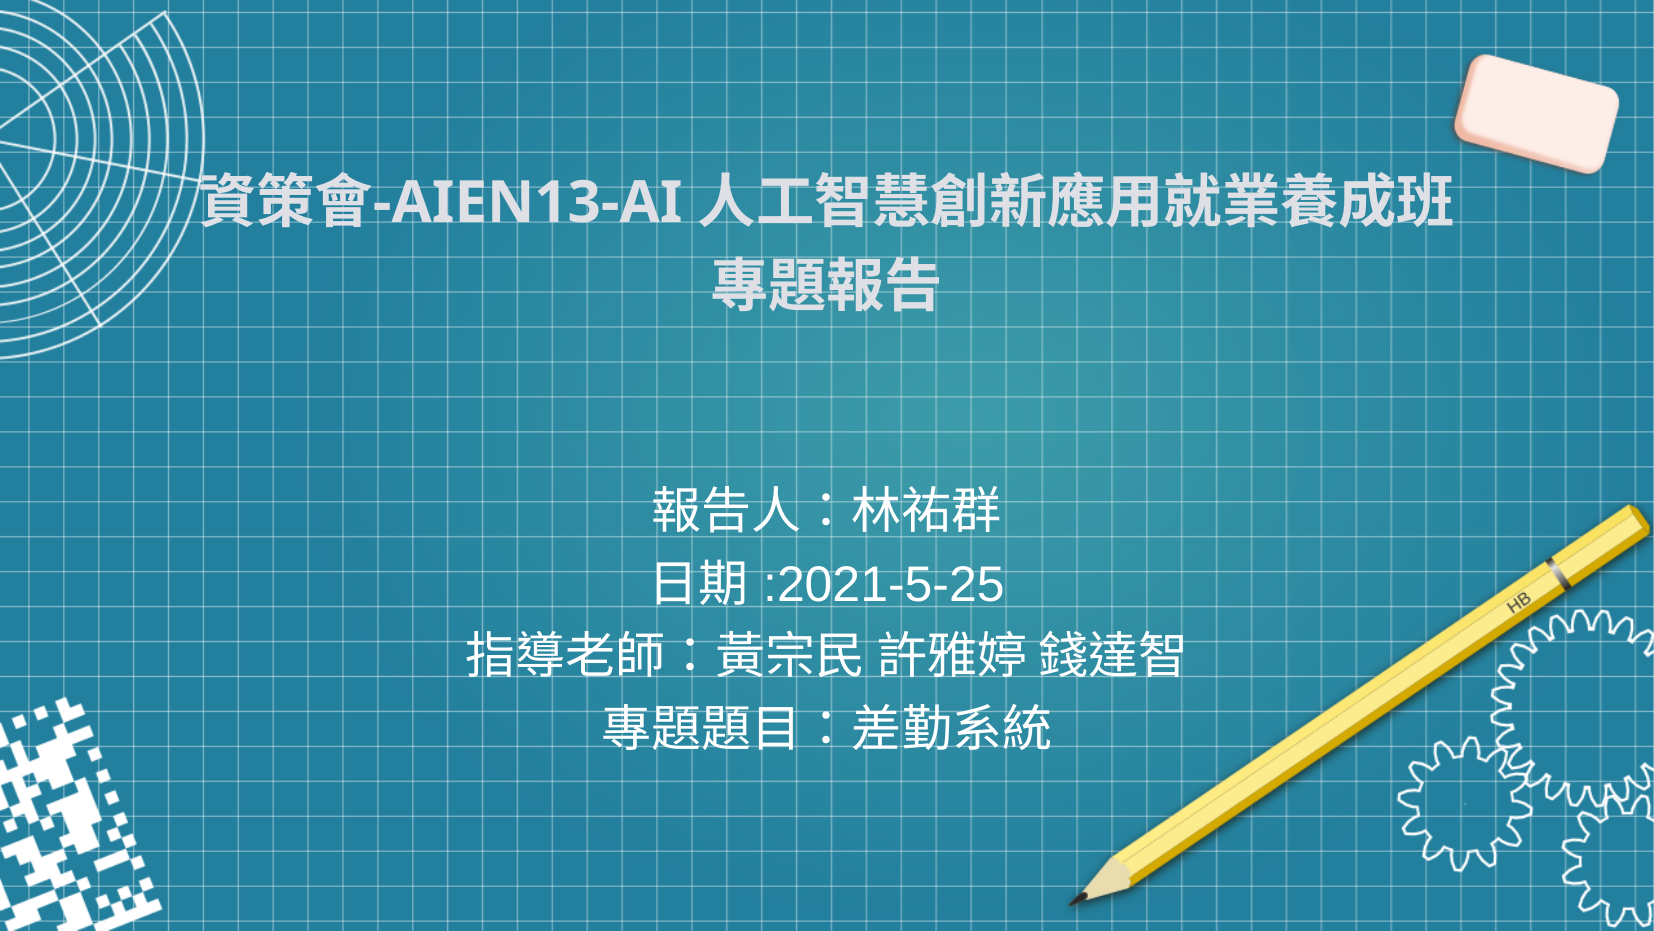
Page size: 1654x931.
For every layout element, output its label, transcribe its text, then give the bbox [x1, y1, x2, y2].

subtitle 報告人：林祐群 日期:2021-5-25 指導老師：黃宗民 許雅婷 錢達智 專題題目：差勤系統 [82, 389, 1571, 842]
picture [0, 0, 1654, 931]
title 資策會-AIEN13-AI 人工智慧創新應用就業養成班 專題報告 [82, 132, 1571, 346]
